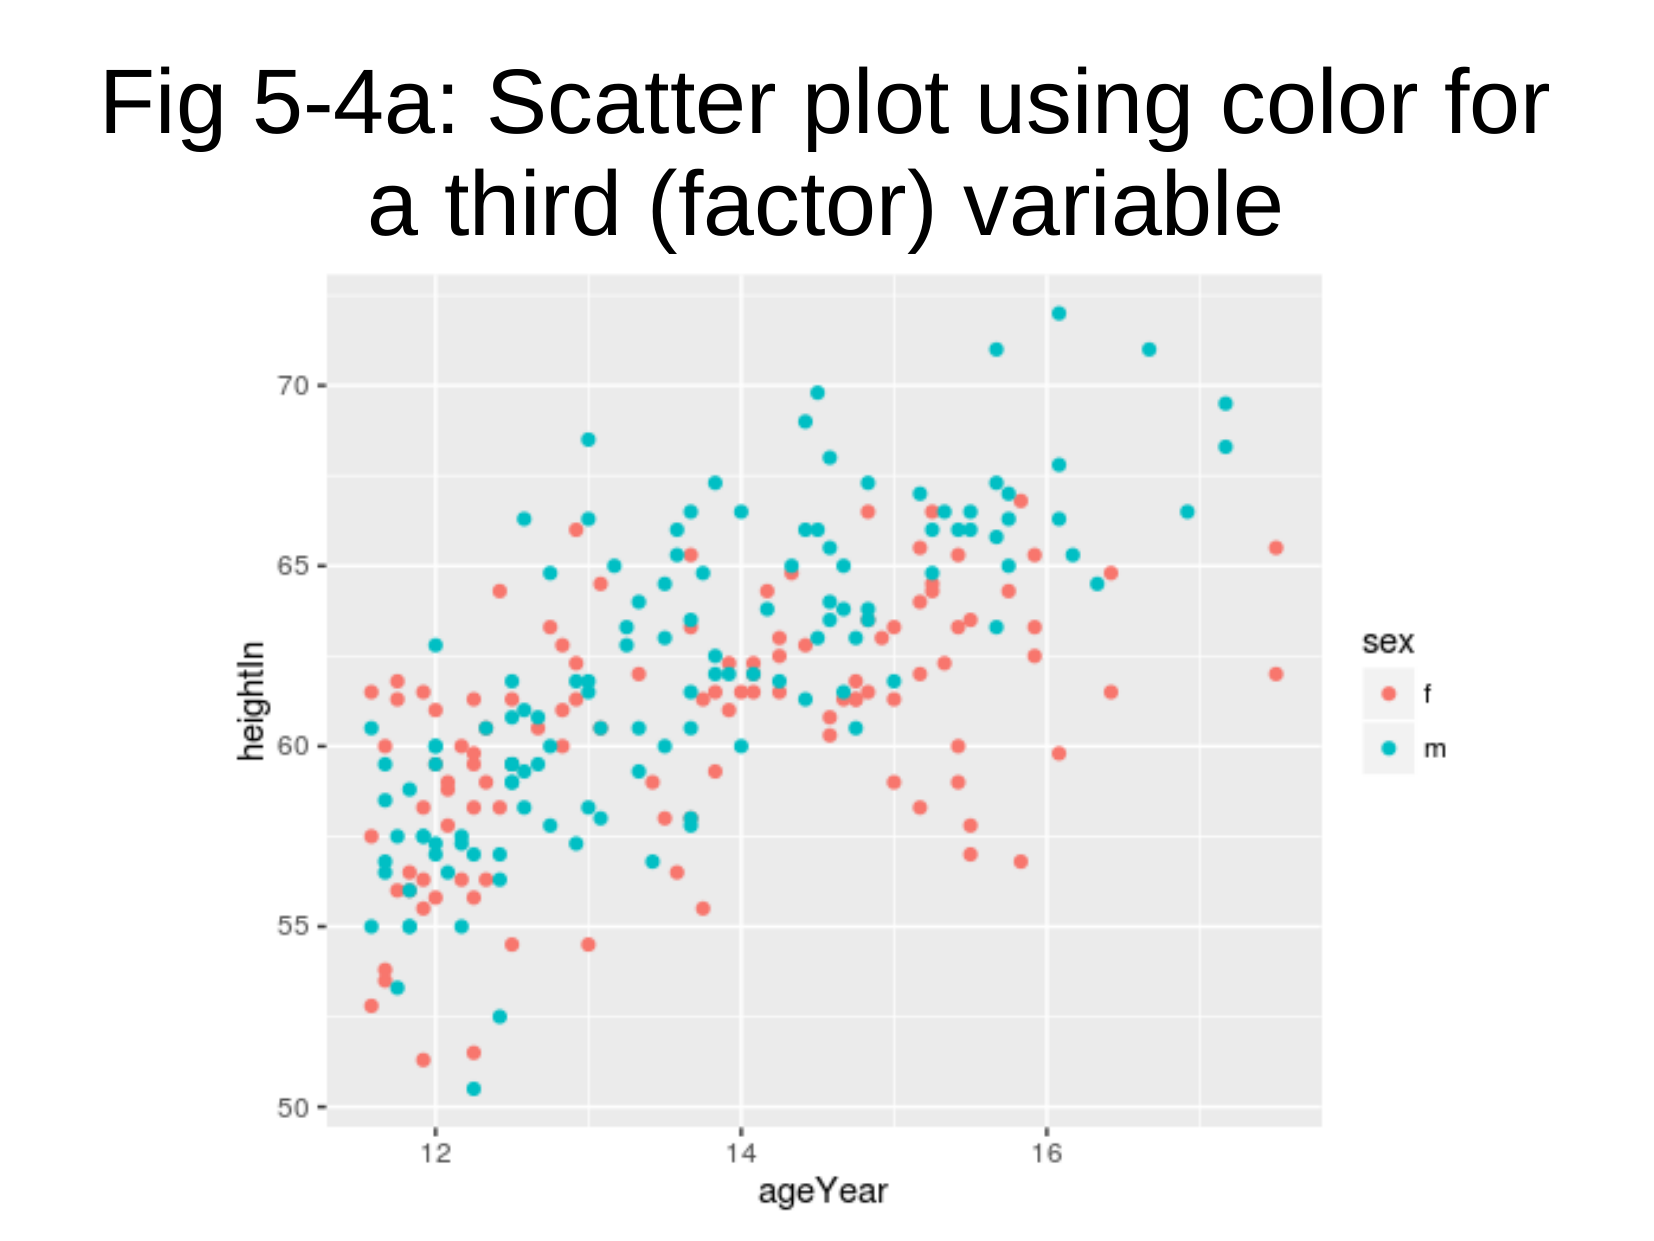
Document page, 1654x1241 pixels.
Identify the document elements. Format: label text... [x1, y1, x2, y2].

title Fig 5-4a: Scatter plot using color for a third (factor) variable [82, 49, 1571, 257]
picture [214, 258, 1505, 1227]
